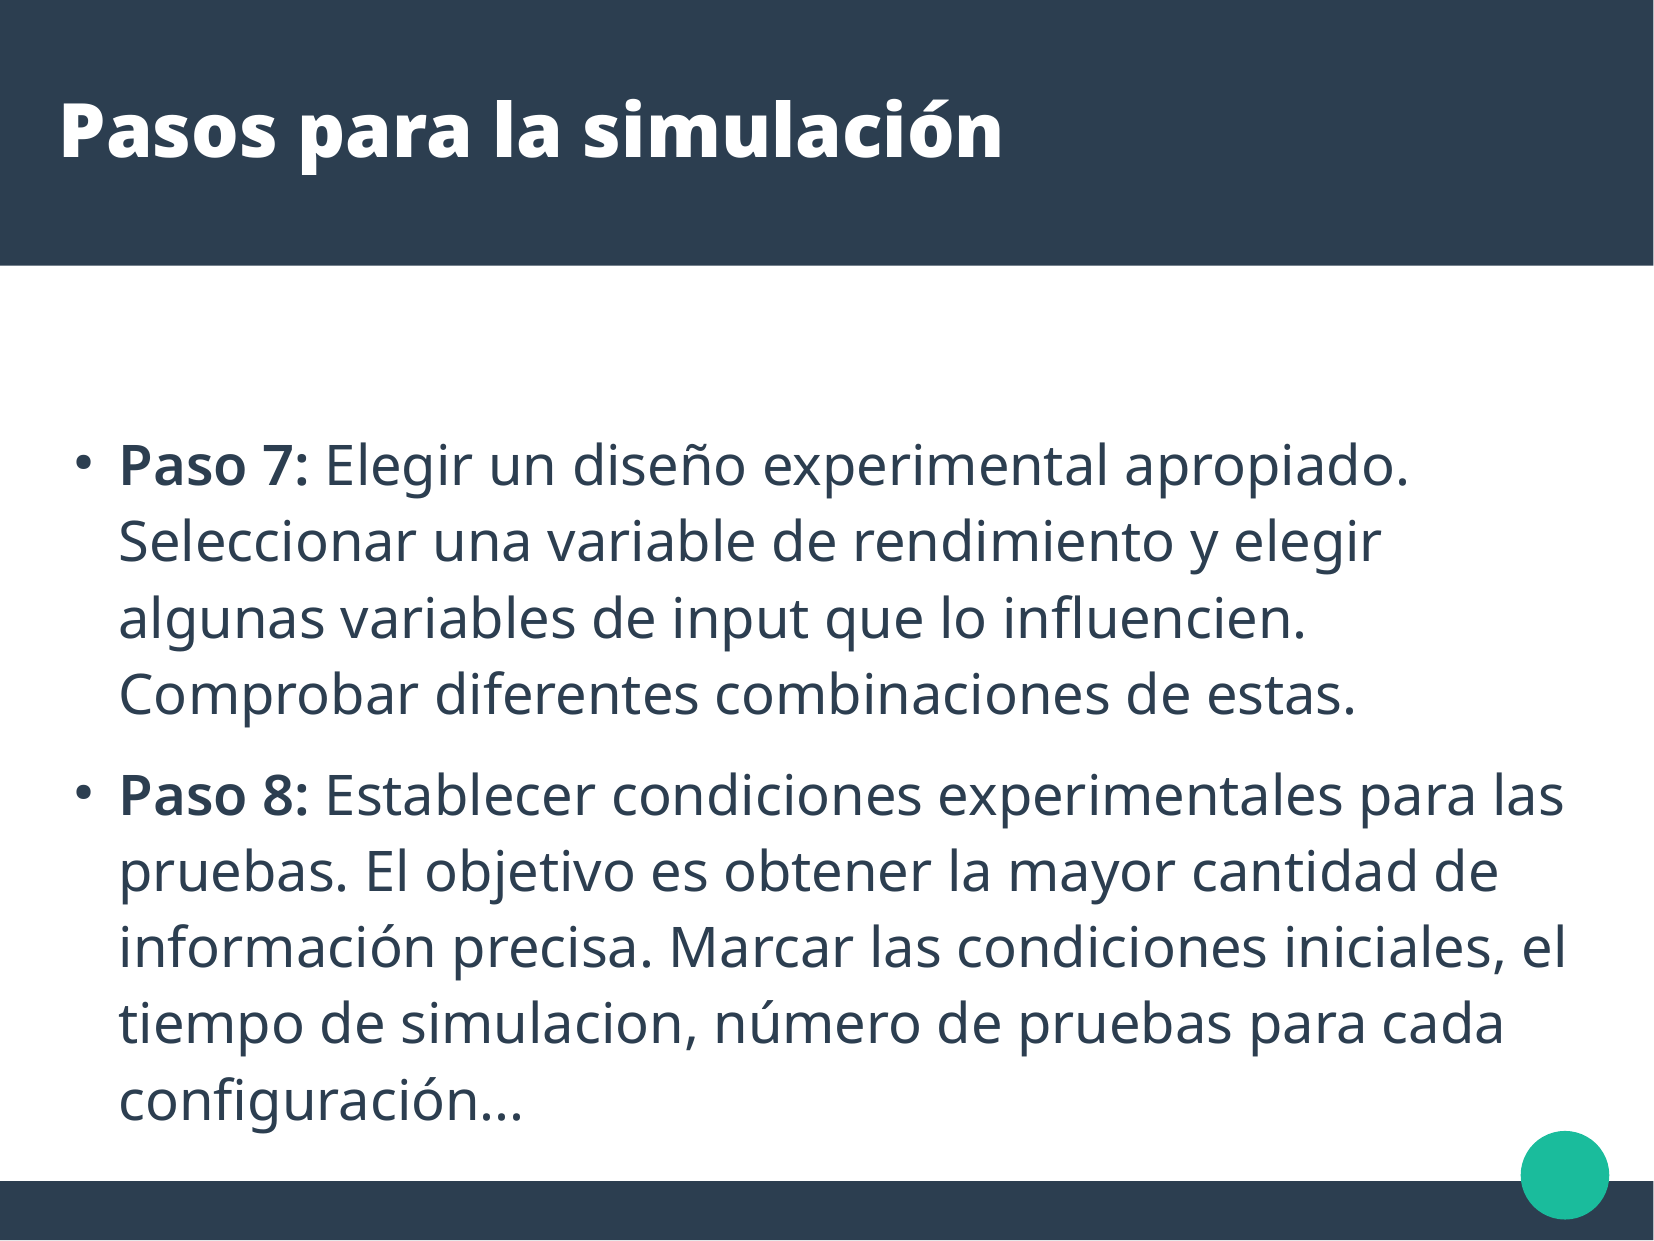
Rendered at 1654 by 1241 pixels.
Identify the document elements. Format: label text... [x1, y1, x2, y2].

list Paso 7: Elegir un diseño experimental apropiado. Seleccionar una variable de rendimiento y elegir algunas variables de input que lo influencien. Comprobar diferentes combinaciones de estas. Paso 8: Establecer condiciones experimentales para las pruebas. El objetivo es obtener la mayor cantidad de información precisa. Marcar las condiciones iniciales, el tiempo de simulacion, número de pruebas para cada configuración... [59, 324, 1595, 1152]
title Pasos para la simulación [59, 49, 1595, 207]
